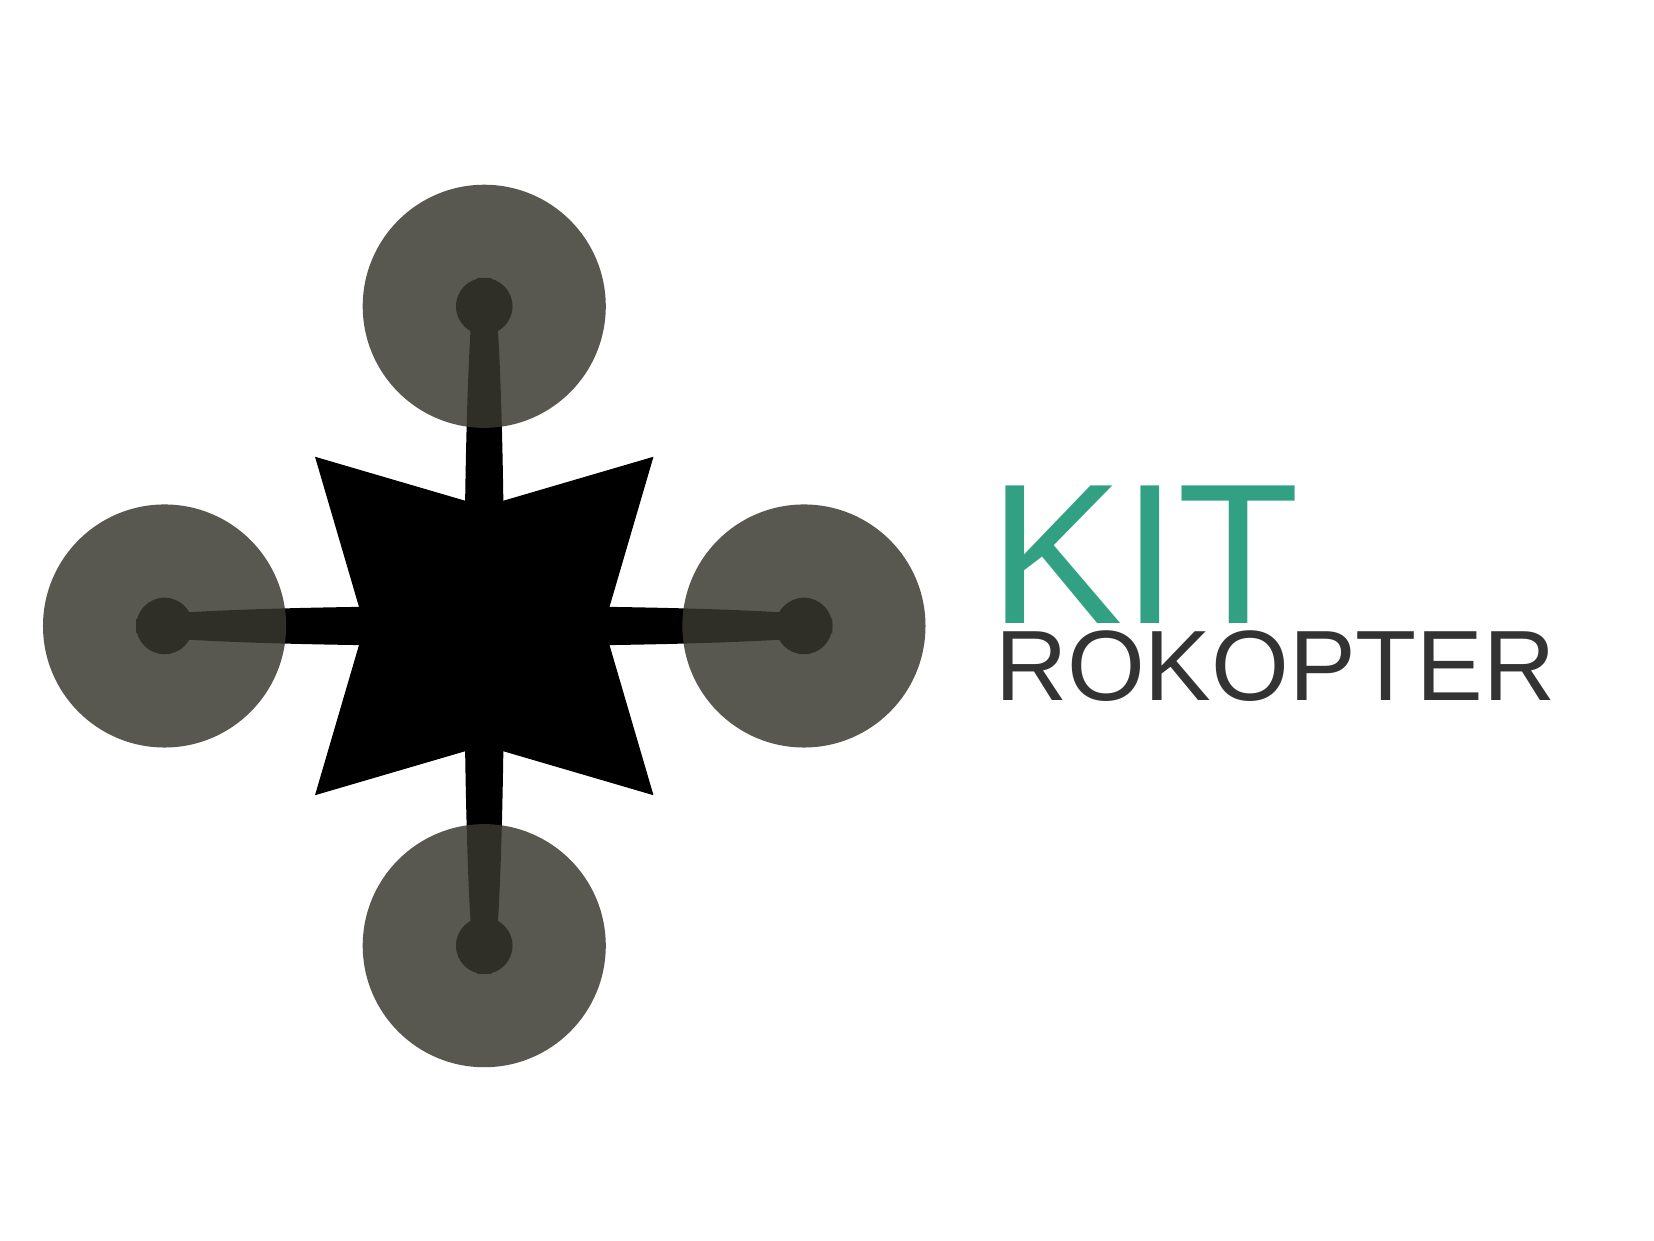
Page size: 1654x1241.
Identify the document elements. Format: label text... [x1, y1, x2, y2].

text_box KIT [974, 434, 1565, 674]
text_box ROKOPTER [980, 602, 1583, 729]
picture [35, 177, 934, 1075]
